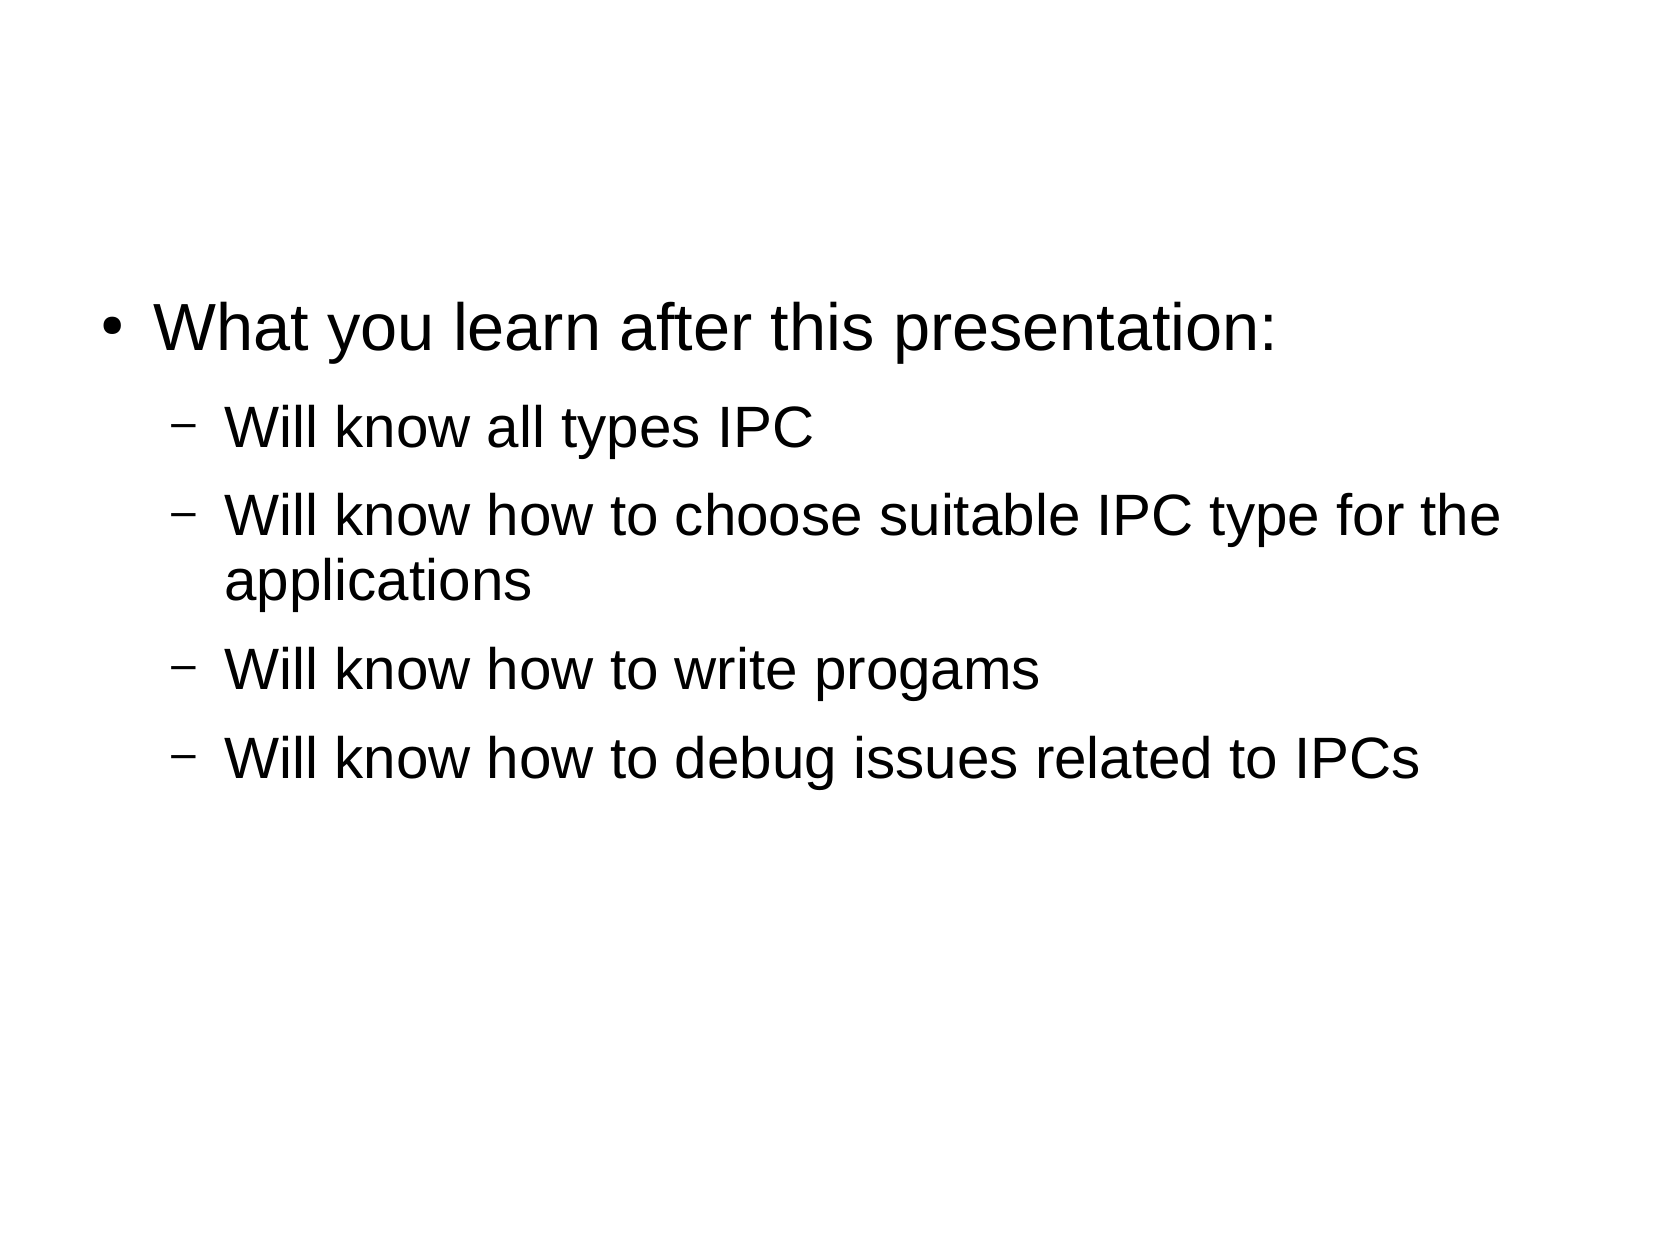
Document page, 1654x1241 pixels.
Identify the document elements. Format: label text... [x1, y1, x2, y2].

list What you learn after this presentation: Will know all types IPC Will know how to choose suitable IPC type for the applications Will know how to write progams Will know how to debug issues related to IPCs [82, 290, 1571, 1010]
